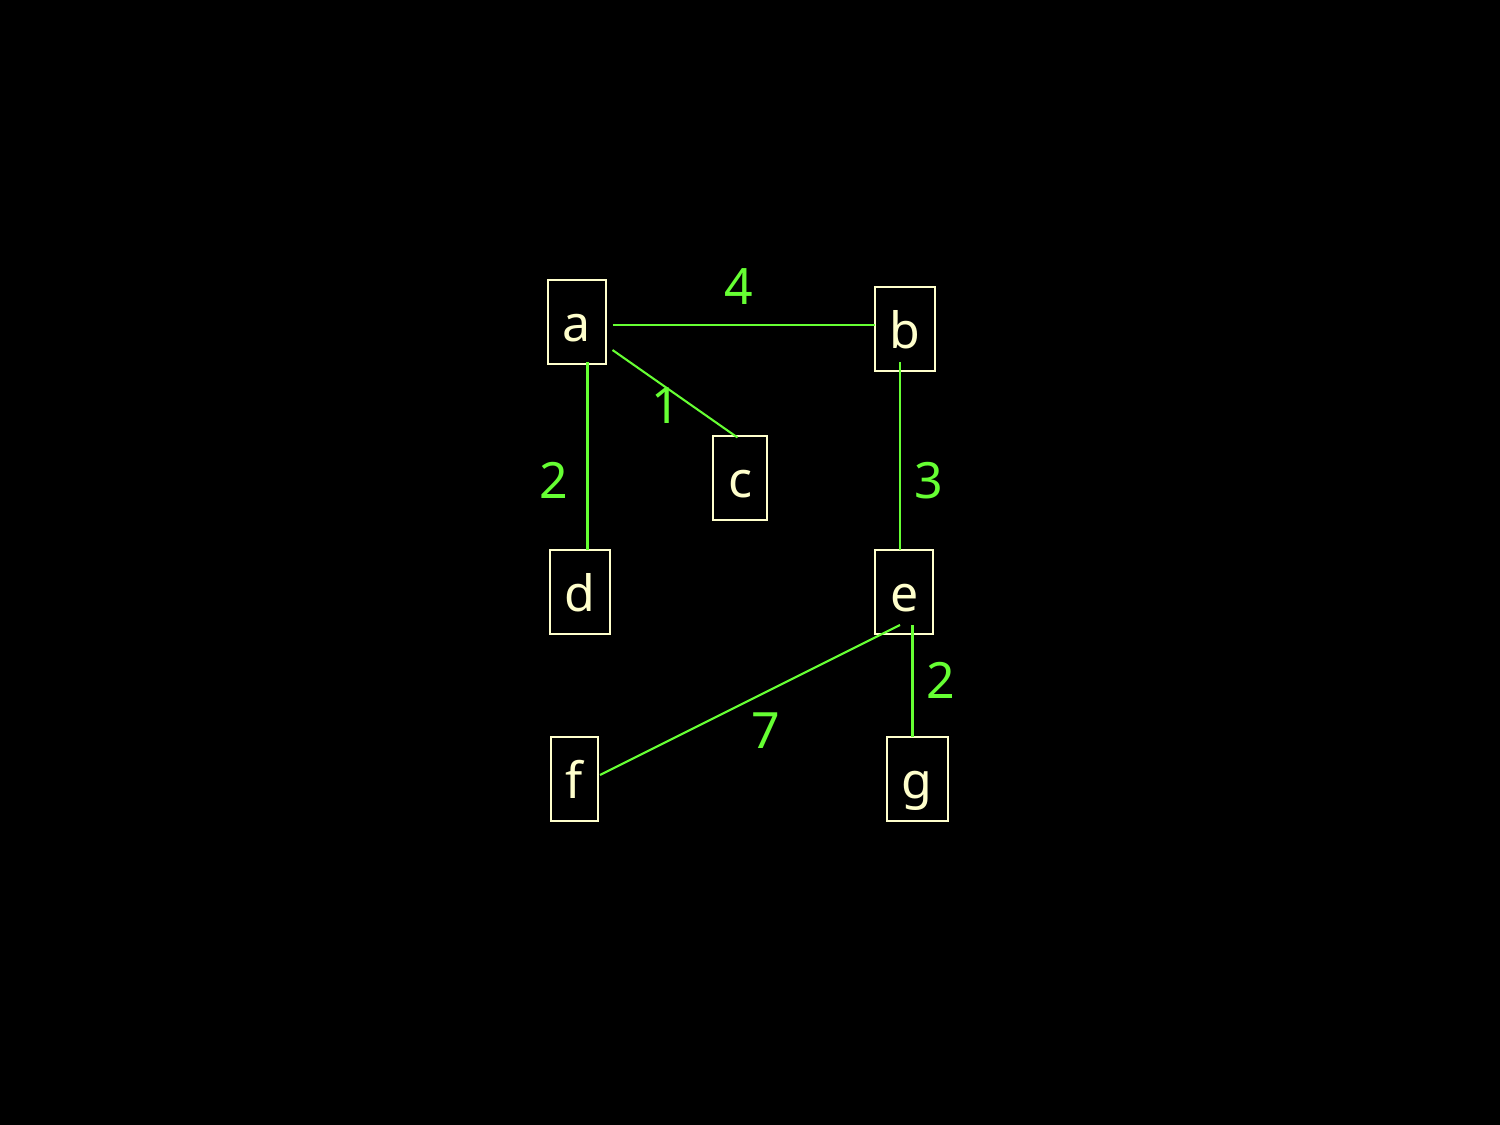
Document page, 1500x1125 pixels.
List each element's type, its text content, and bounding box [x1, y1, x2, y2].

text_box b [874, 287, 936, 372]
text_box a [547, 280, 606, 365]
text_box g [887, 737, 948, 822]
text_box 2 [912, 637, 971, 722]
text_box f [550, 737, 598, 822]
text_box c [713, 436, 768, 521]
text_box 1 [637, 362, 696, 447]
text_box 7 [737, 687, 796, 772]
text_box d [549, 549, 611, 634]
text_box 4 [709, 242, 768, 327]
text_box 2 [524, 437, 583, 522]
text_box 3 [899, 437, 958, 522]
text_box e [875, 549, 934, 634]
